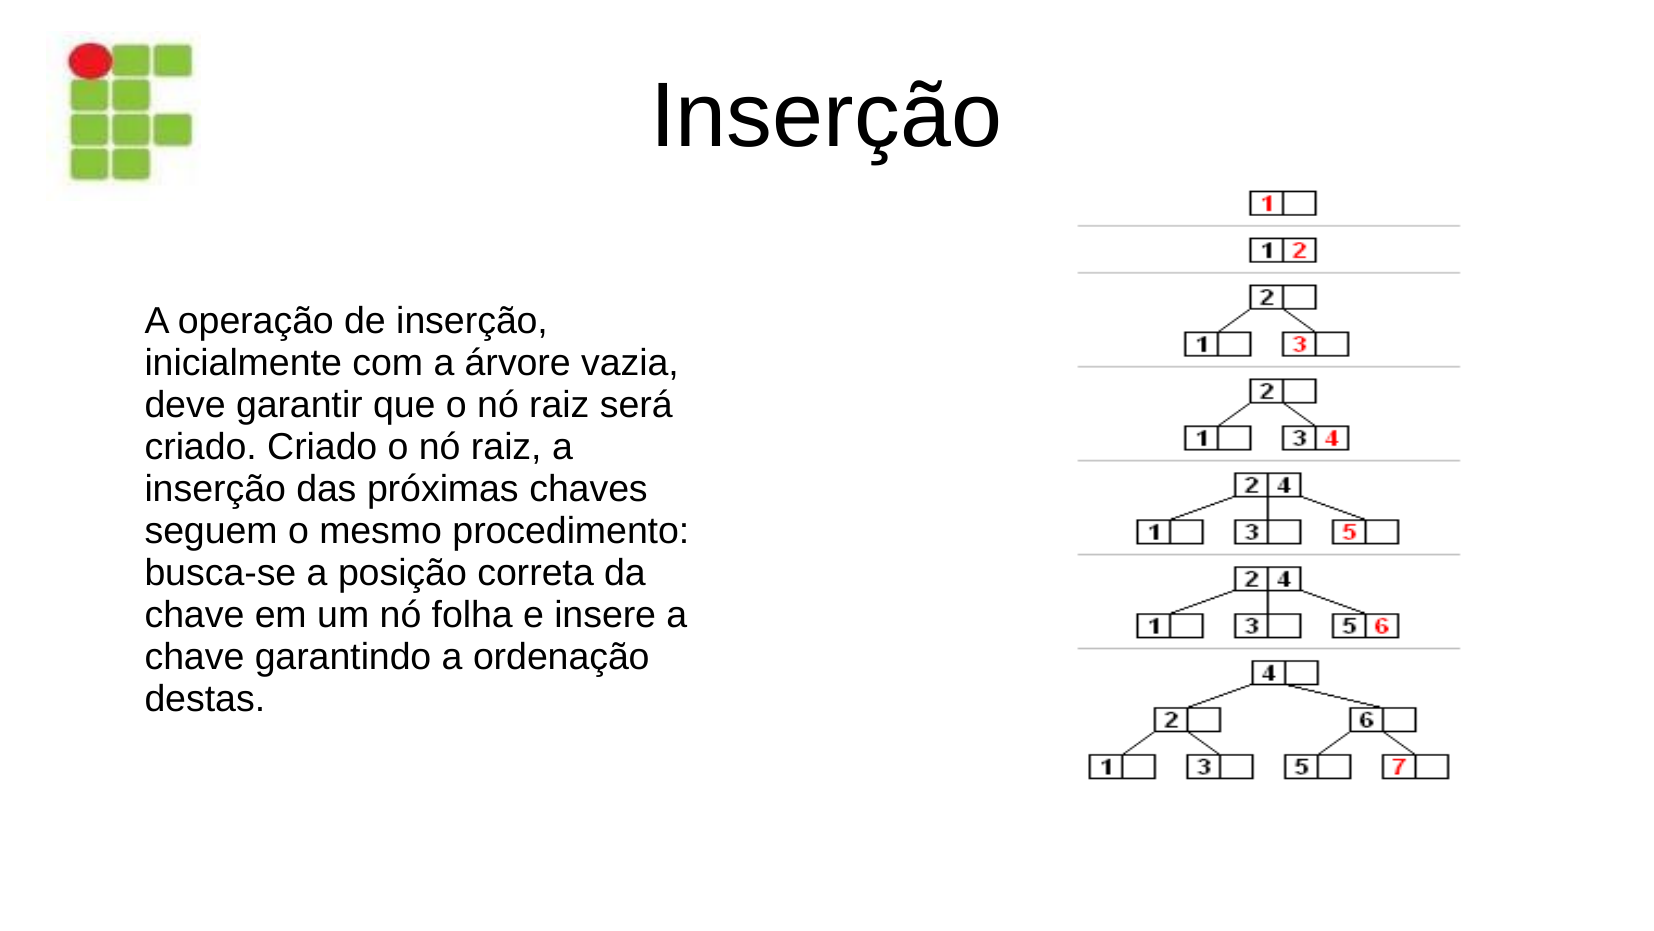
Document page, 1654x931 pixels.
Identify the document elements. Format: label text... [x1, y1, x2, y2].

picture [46, 31, 201, 201]
text_box A operação de inserção, inicialmente com a árvore vazia, deve garantir que o nó raiz será criado. Criado o nó raiz, a inserção das próximas chaves seguem o mesmo procedimento: busca-se a posição correta da chave em um nó folha e insere a chave garantindo a ordenação destas. [129, 292, 733, 931]
title Inserção [201, 37, 1571, 193]
picture [1074, 180, 1465, 792]
